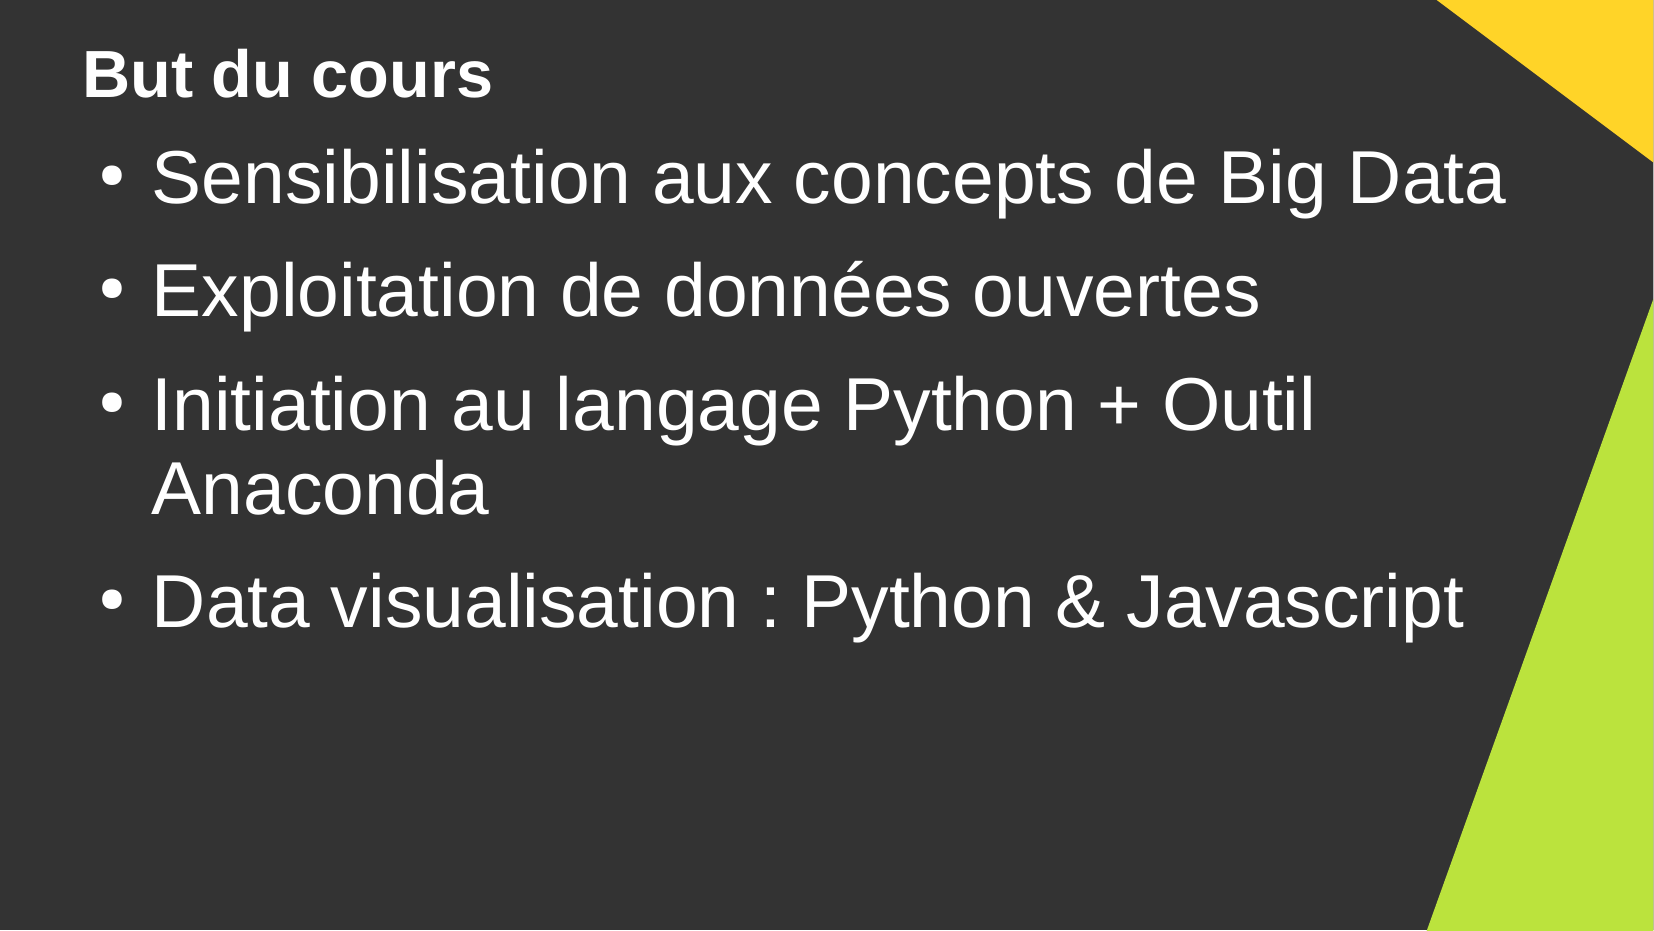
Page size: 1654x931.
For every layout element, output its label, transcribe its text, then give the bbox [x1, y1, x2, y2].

title But du cours [82, 37, 1571, 122]
list Sensibilisation aux concepts de Big Data Exploitation de données ouvertes Initiation au langage Python + Outil Anaconda Data visualisation : Python & Javascript [80, 135, 1620, 674]
text_box [1426, 297, 1654, 931]
text_box [1436, 0, 1654, 163]
